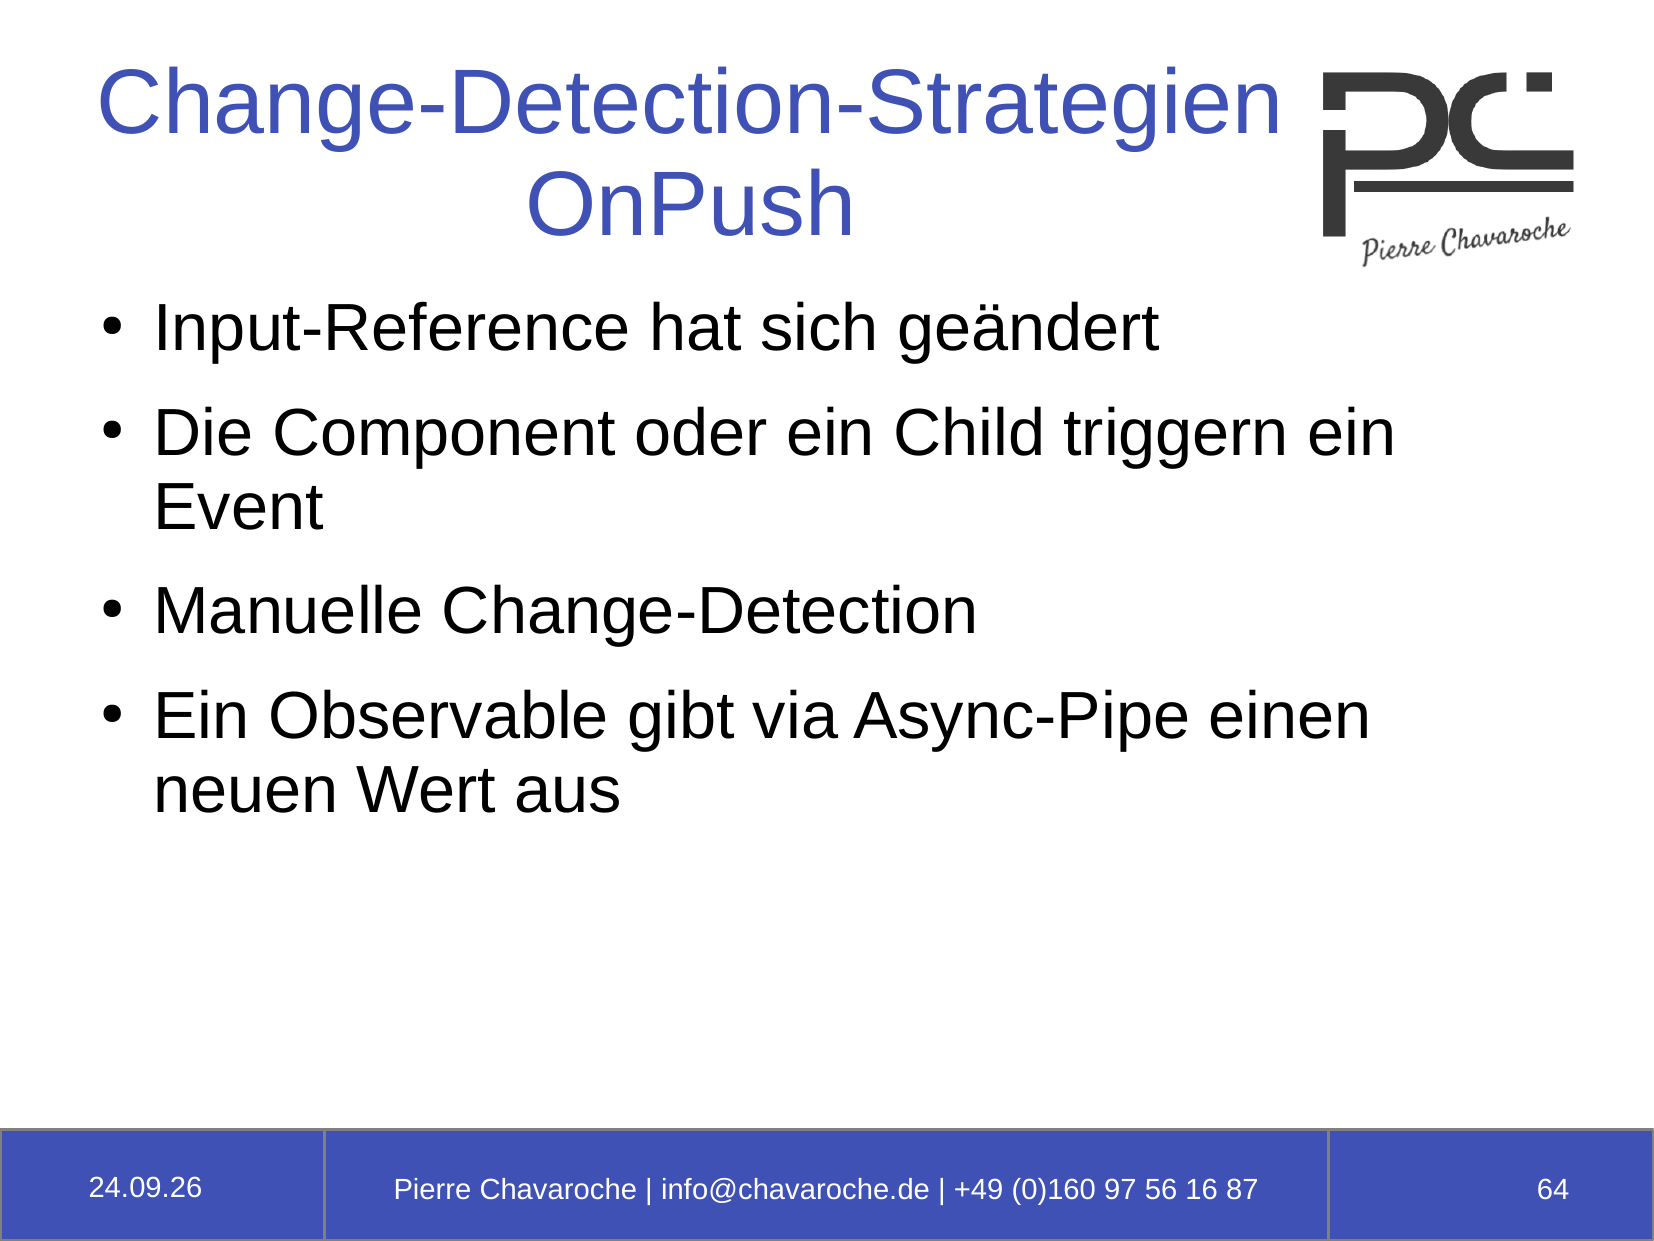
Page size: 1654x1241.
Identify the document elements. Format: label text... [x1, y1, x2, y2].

title Change-Detection-Strategien OnPush [82, 49, 1300, 257]
picture [1307, 29, 1589, 311]
list Input-Reference hat sich geändert Die Component oder ein Child triggern ein Event Manuelle Change-Detection Ein Observable gibt via Async-Pipe einen neuen Wert aus [82, 290, 1571, 1109]
